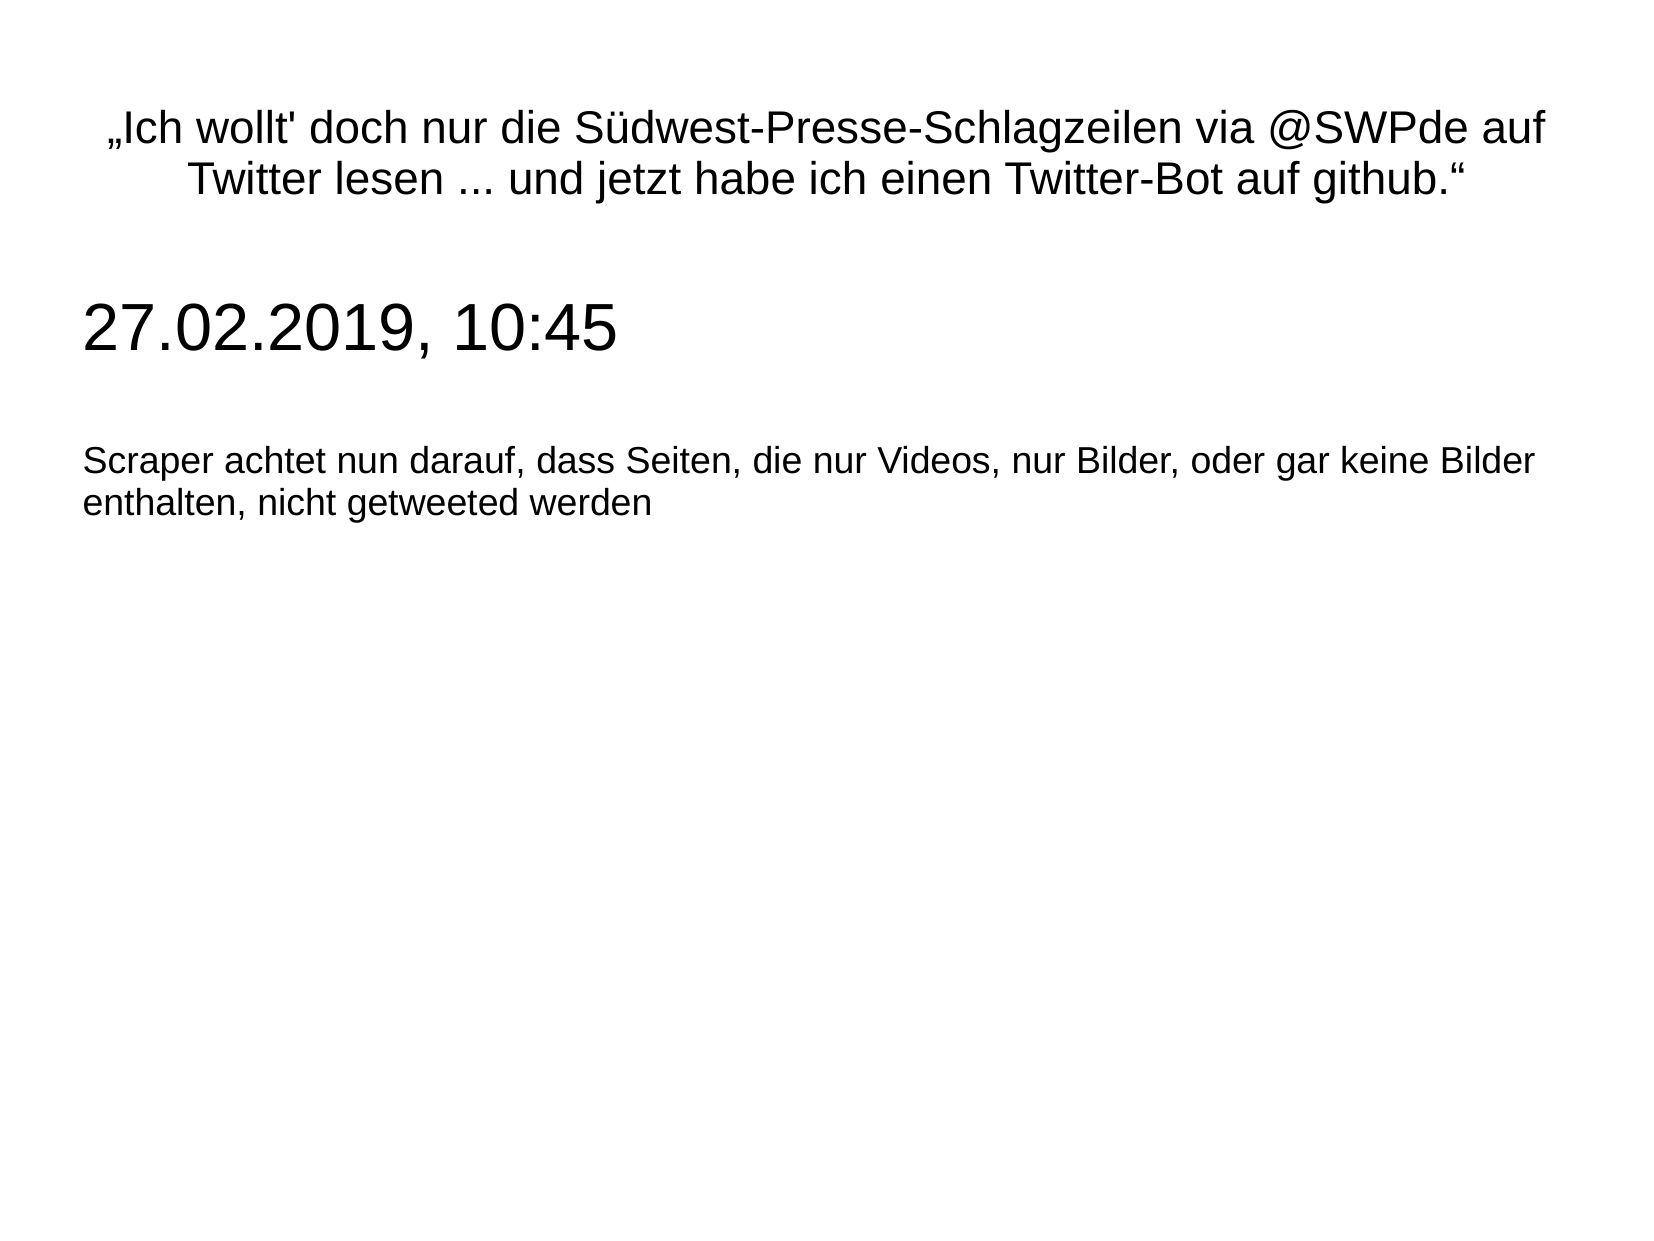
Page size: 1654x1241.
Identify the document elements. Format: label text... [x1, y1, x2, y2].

title „Ich wollt' doch nur die Südwest-Presse-Schlagzeilen via @SWPde auf Twitter lesen ... und jetzt habe ich einen Twitter-Bot auf github.“ [82, 49, 1571, 257]
subtitle 27.02.2019, 10:45 Scraper achtet nun darauf, dass Seiten, die nur Videos, nur Bilder, oder gar keine Bilder enthalten, nicht getweeted werden [82, 290, 1571, 1010]
